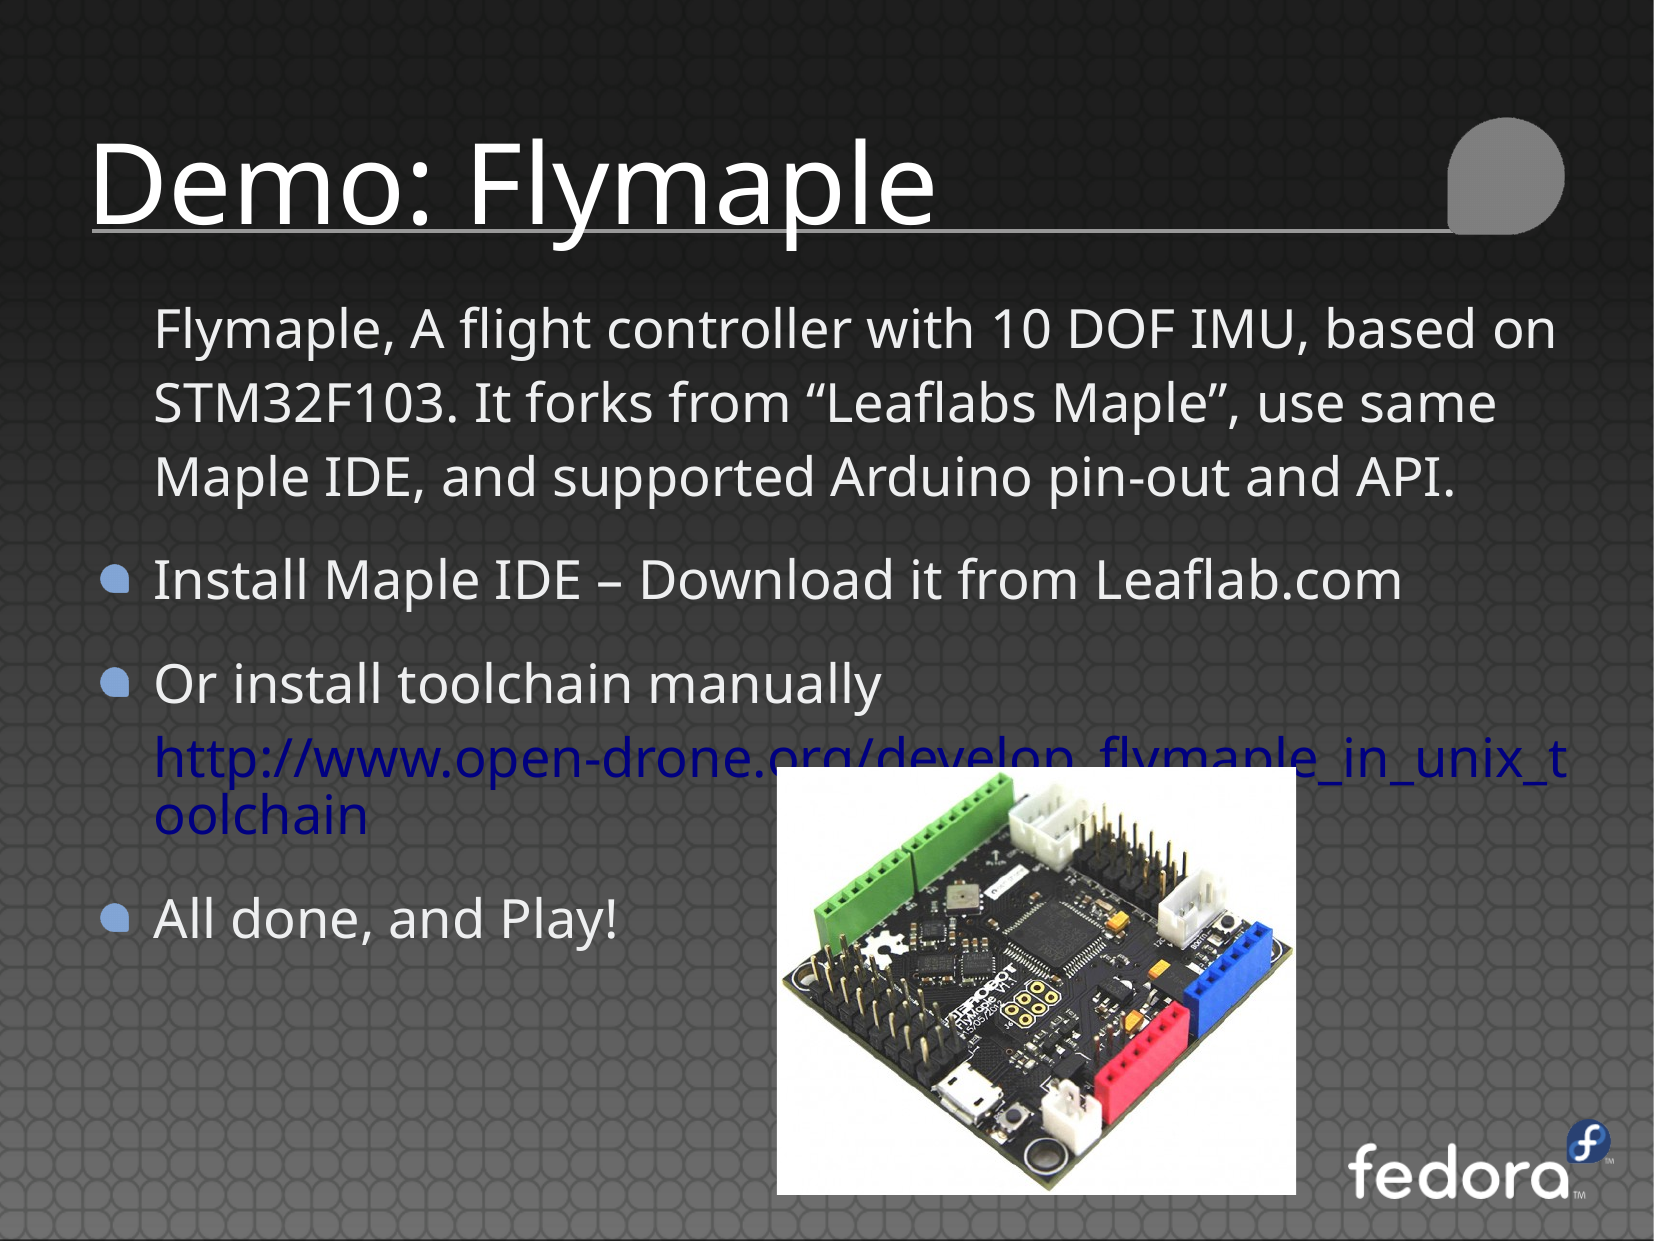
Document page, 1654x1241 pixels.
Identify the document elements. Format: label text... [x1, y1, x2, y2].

title Demo: Flymaple [86, 112, 1576, 249]
list Flymaple, A flight controller with 10 DOF IMU, based on STM32F103. It forks from “Leaflabs Maple”, use same Maple IDE, and supported Arduino pin-out and API. Install Maple IDE – Download it from Leaflab.com Or install toolchain manually http://www.open-drone.org/develop_flymaple_in_unix_toolchain All done, and Play! [82, 290, 1571, 1163]
picture [0, 0, 1654, 1241]
